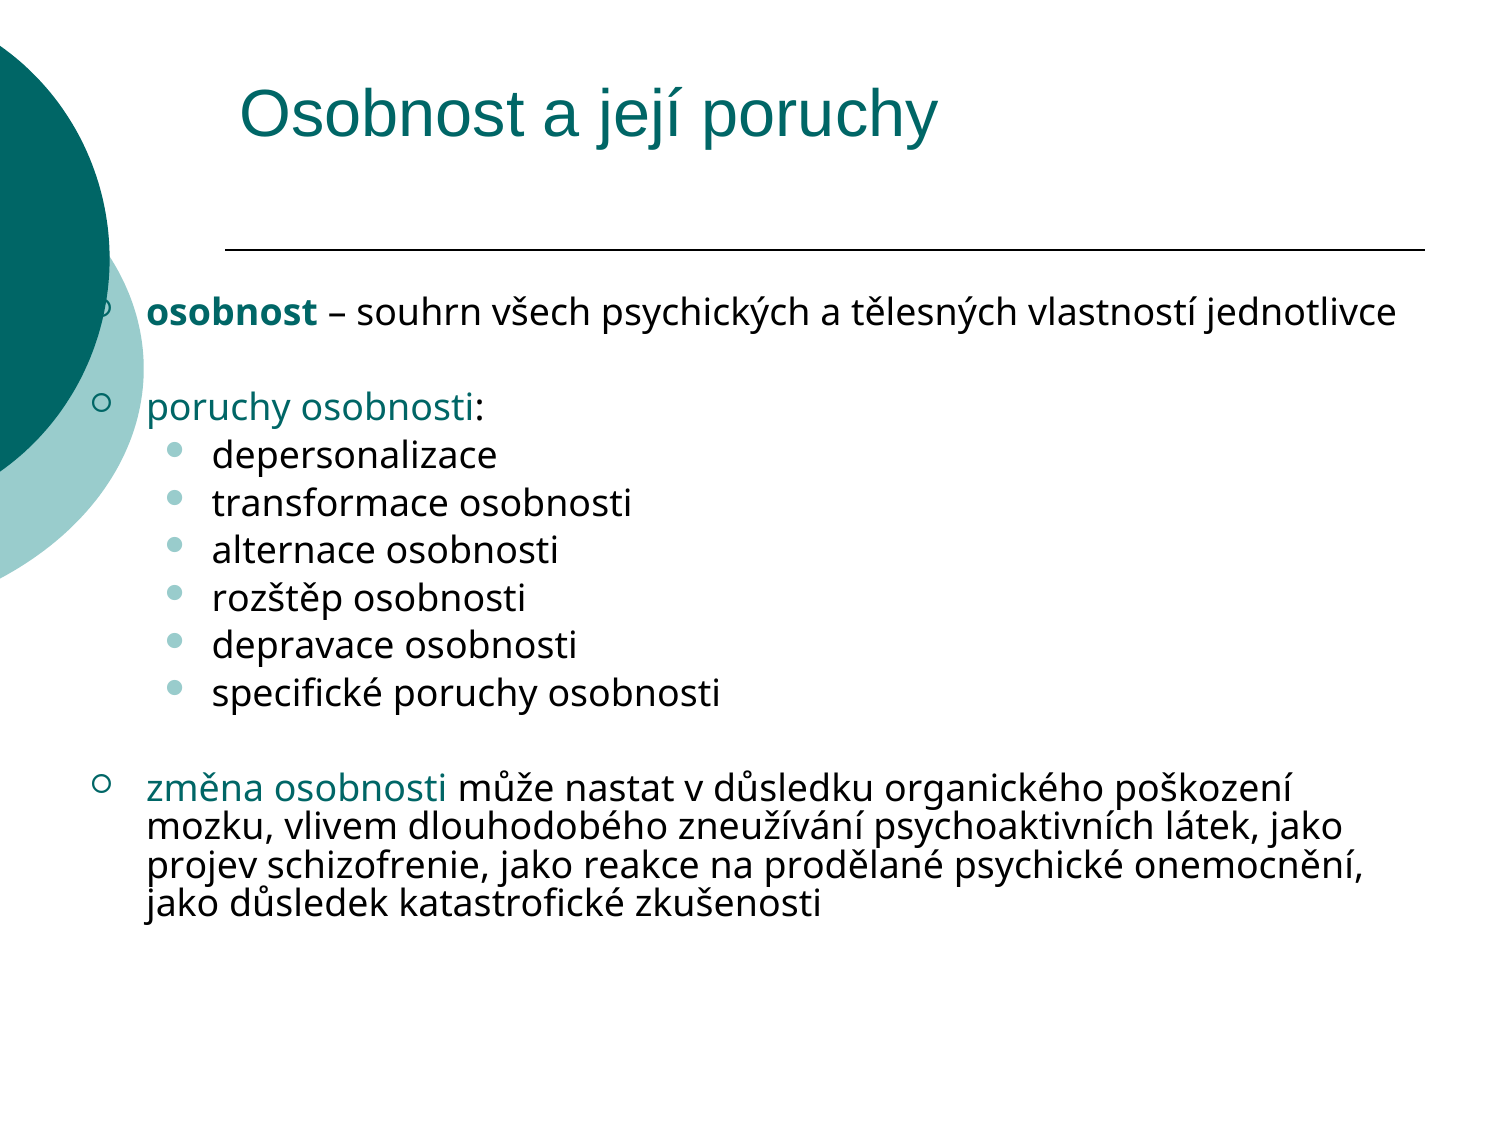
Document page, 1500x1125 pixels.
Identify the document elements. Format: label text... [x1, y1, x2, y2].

title Osobnost a její poruchy [224, 49, 1425, 185]
list osobnost – souhrn všech psychických a tělesných vlastností jednotlivce poruchy osobnosti: depersonalizace transformace osobnosti alternace osobnosti rozštěp osobnosti depravace osobnosti specifické poruchy osobnosti změna osobnosti může nastat v důsledku organického poškození mozku, vlivem dlouhodobého zneužívání psychoaktivních látek, jako projev schizofrenie, jako reakce na prodělané psychické onemocnění, jako důsledek katastrofické zkušenosti [75, 185, 1426, 1125]
